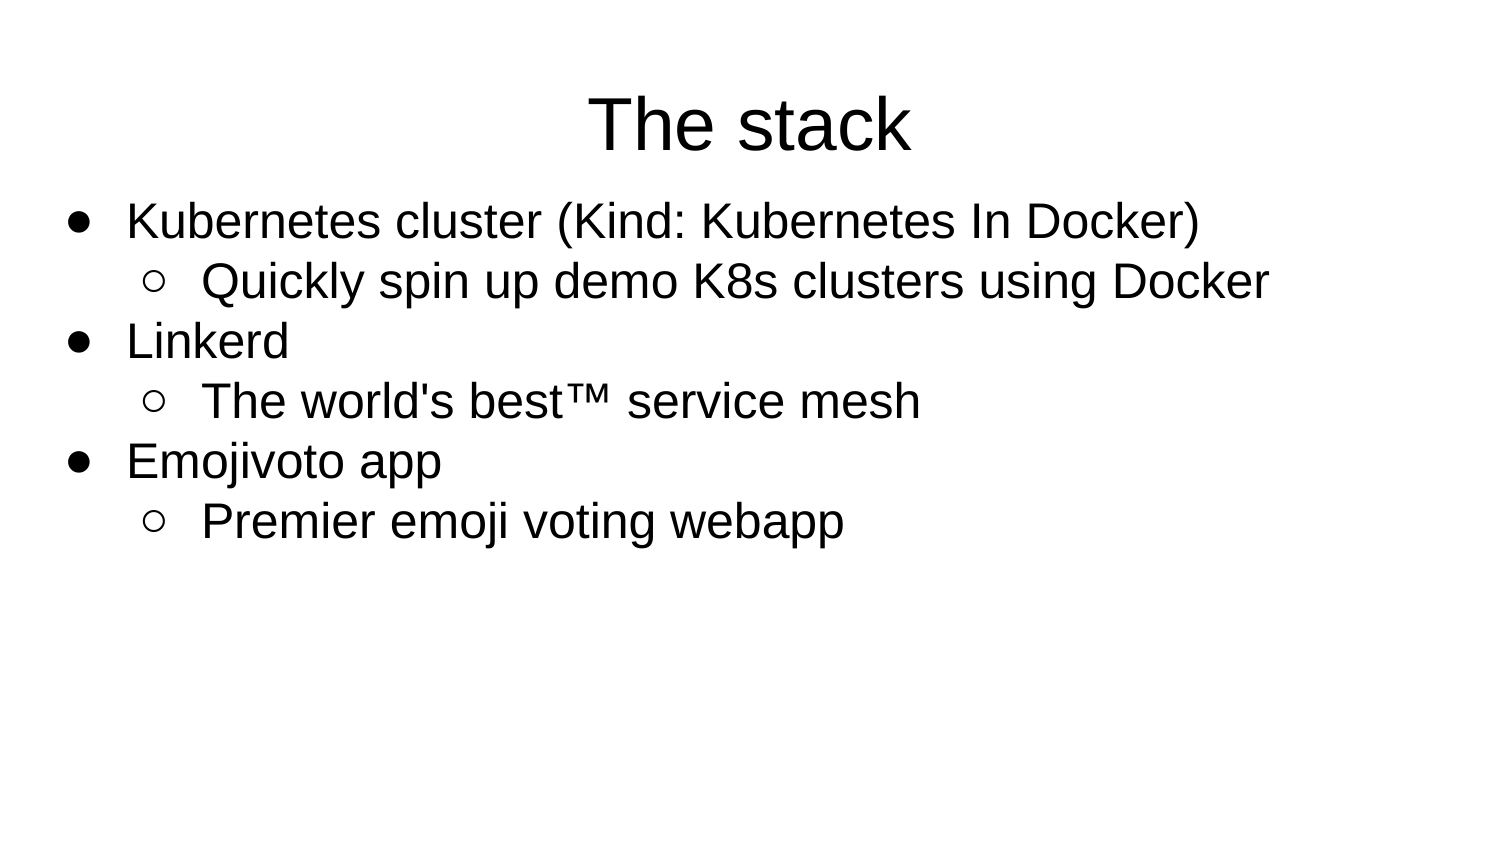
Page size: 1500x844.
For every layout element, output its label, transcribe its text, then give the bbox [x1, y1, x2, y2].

title The stack [51, 72, 1449, 167]
list Kubernetes cluster (Kind: Kubernetes In Docker) Quickly spin up demo K8s clusters using Docker Linkerd The world's best™ service mesh Emojivoto app Premier emoji voting webapp [51, 189, 1449, 750]
